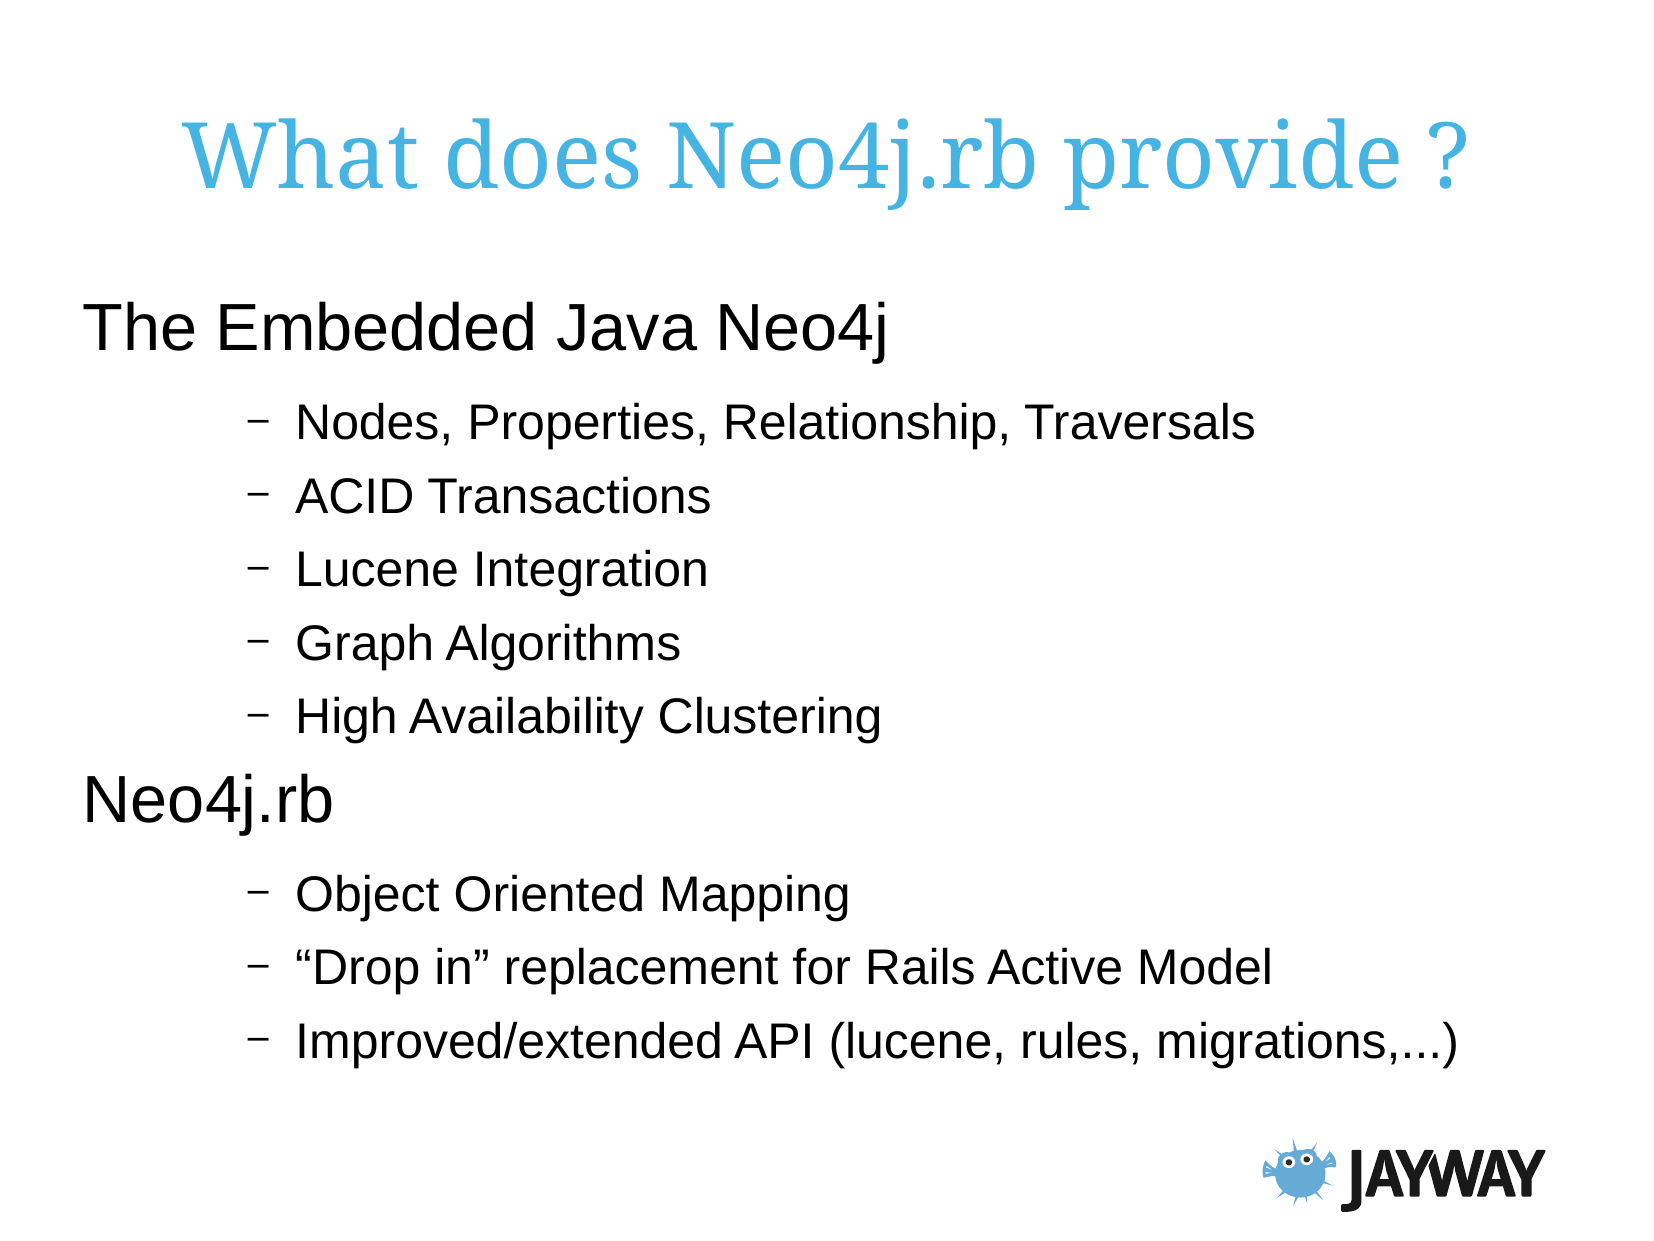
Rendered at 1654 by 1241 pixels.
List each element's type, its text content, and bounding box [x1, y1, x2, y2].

title What does Neo4j.rb provide ? [82, 49, 1571, 257]
list The Embedded Java Neo4j Nodes, Properties, Relationship, Traversals ACID Transactions Lucene Integration Graph Algorithms High Availability Clustering Neo4j.rb Object Oriented Mapping “Drop in” replacement for Rails Active Model Improved/extended API (lucene, rules, migrations,...) [82, 290, 1571, 1109]
